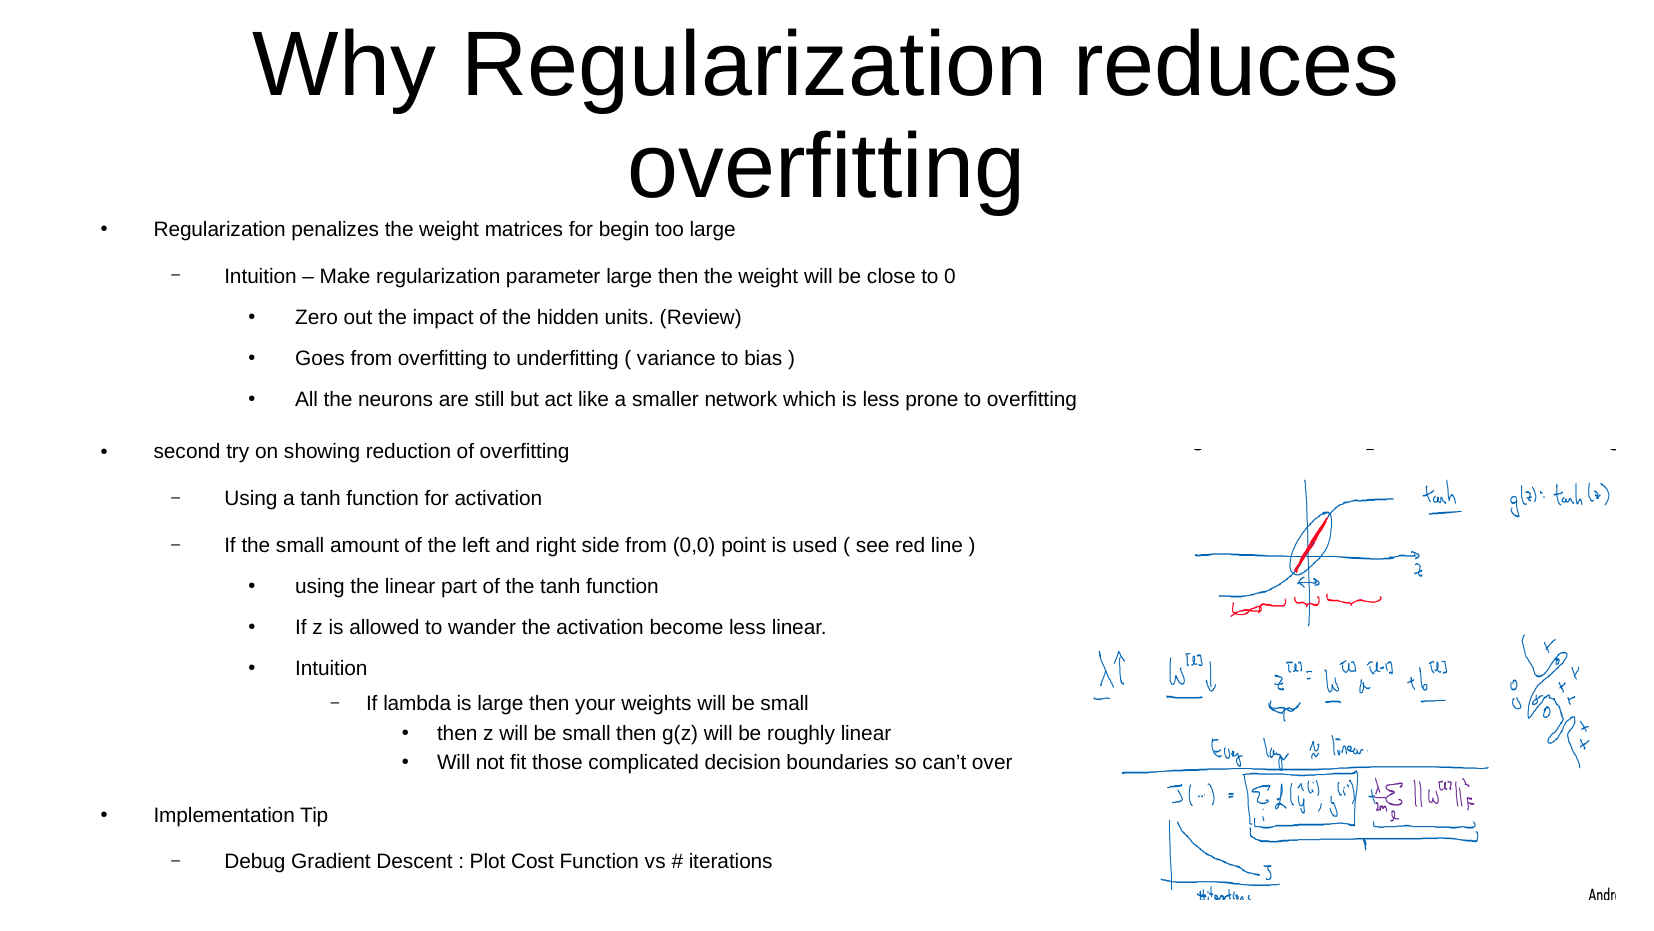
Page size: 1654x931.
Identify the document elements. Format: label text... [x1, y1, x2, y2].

list Regularization penalizes the weight matrices for begin too large Intuition – Make regularization parameter large then the weight will be close to 0 Zero out the impact of the hidden units. (Review) Goes from overfitting to underfitting ( variance to bias ) All the neurons are still but act like a smaller network which is less prone to overfitting second try on showing reduction of overfitting Using a tanh function for activation If the small amount of the left and right side from (0,0) point is used ( see red line ) using the linear part of the tanh function If z is allowed to wander the activation become less linear. Intuition If lambda is large then your weights will be small then z will be small then g(z) will be roughly linear Will not fit those complicated decision boundaries so can’t overfit Implementation Tip Debug Gradient Descent : Plot Cost Function vs # iterations [82, 217, 1613, 901]
picture [1012, 449, 1616, 901]
title Why Regularization reduces overfitting [82, 12, 1571, 217]
